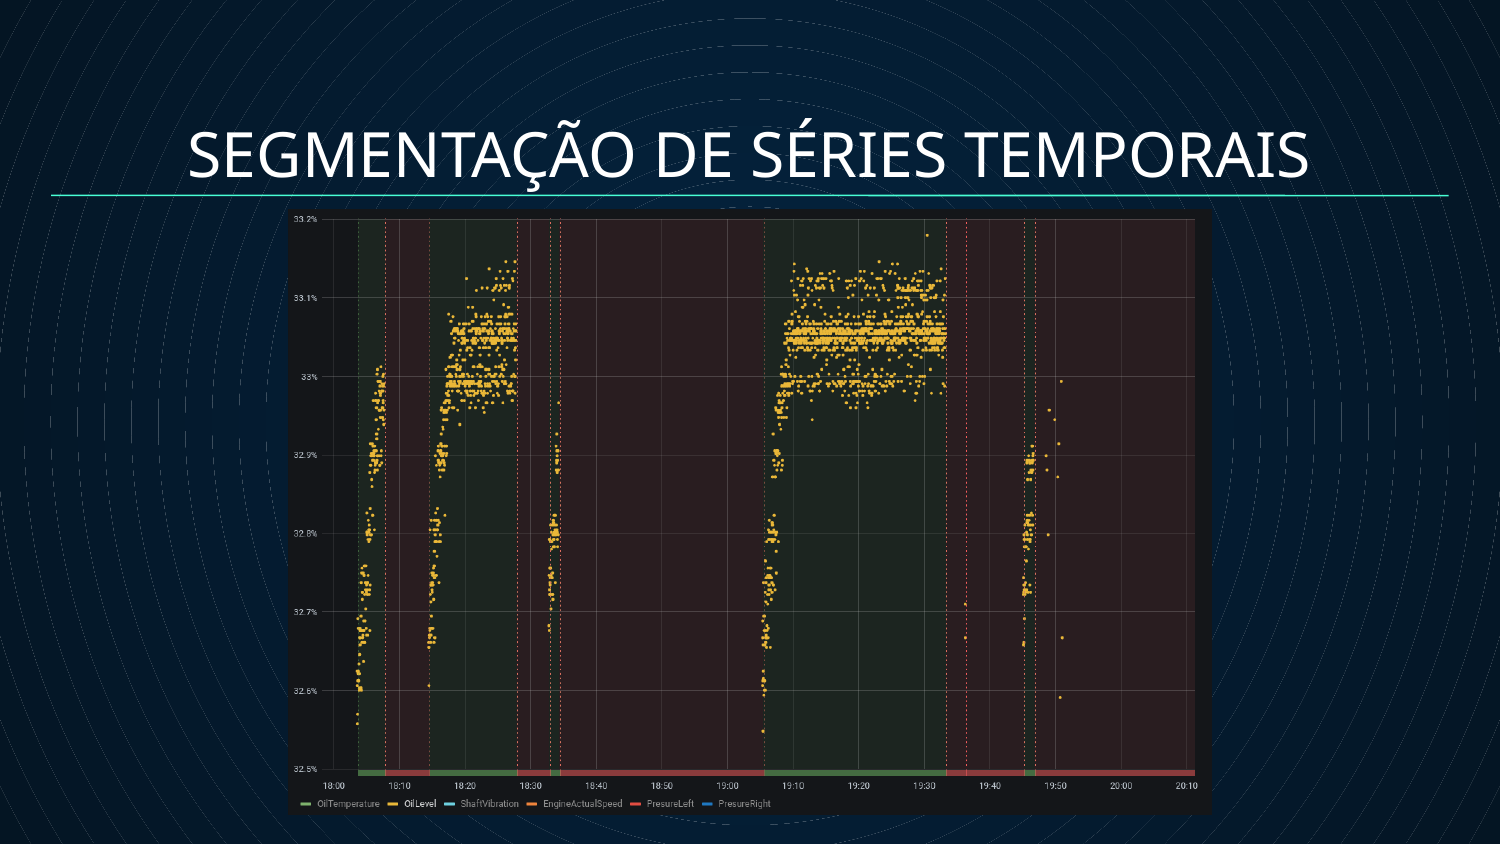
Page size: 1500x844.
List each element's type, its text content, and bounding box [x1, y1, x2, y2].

picture [288, 209, 1212, 815]
text_box SEGMENTAÇÃO DE SÉRIES TEMPORAIS [51, 105, 1449, 194]
text_box SEGMENTAÇÃO DE SÉRIES TEMPORAIS [51, 197, 1449, 205]
